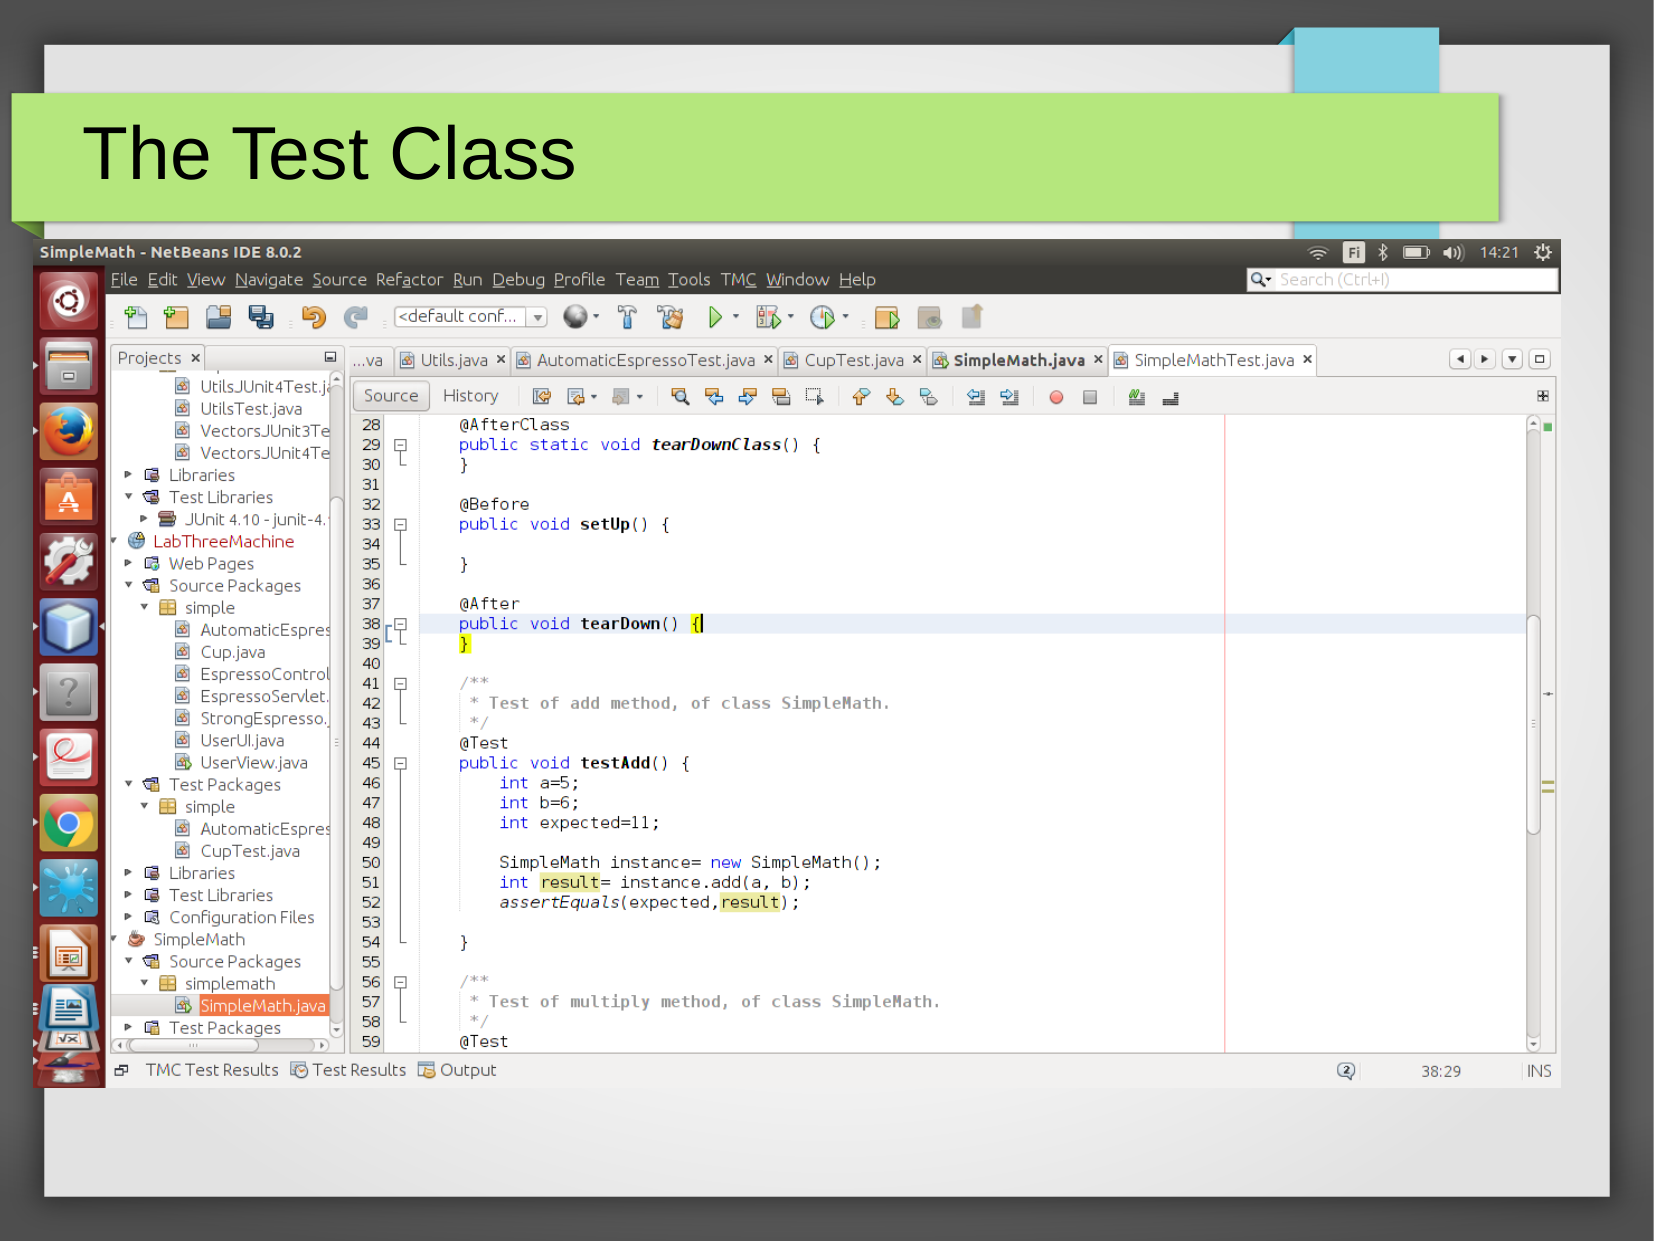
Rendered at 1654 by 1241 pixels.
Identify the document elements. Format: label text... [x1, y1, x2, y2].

title The Test Class [82, 94, 1264, 213]
picture [0, 0, 1654, 1241]
